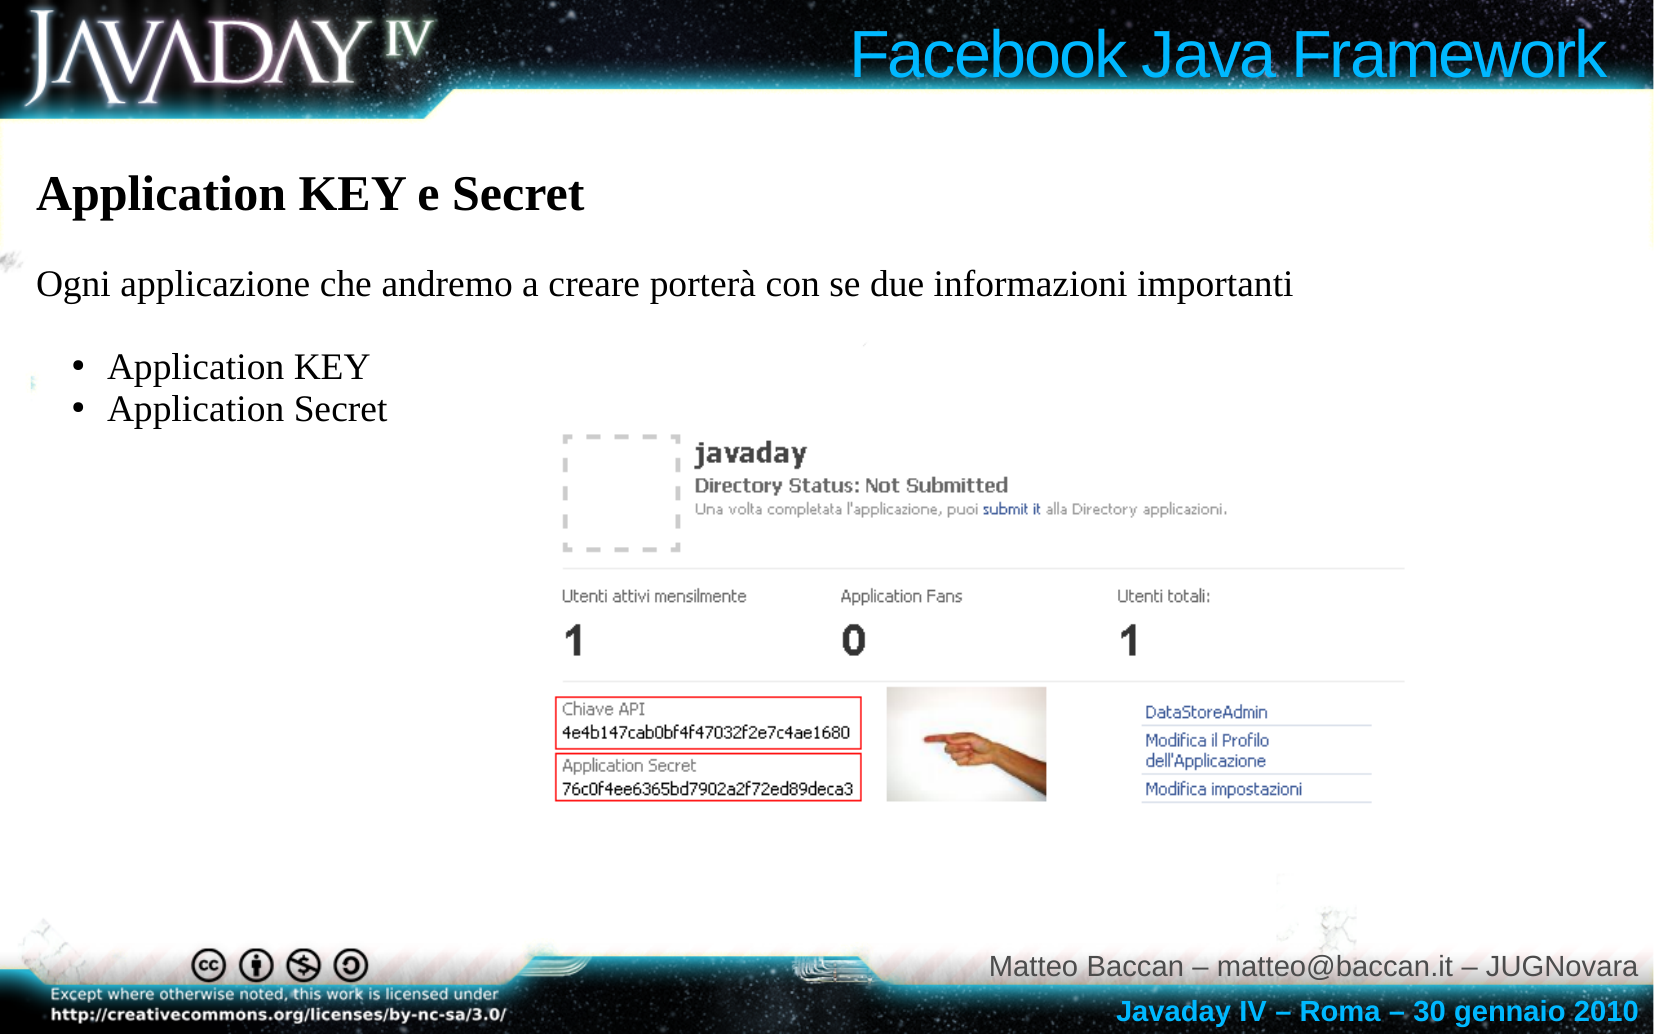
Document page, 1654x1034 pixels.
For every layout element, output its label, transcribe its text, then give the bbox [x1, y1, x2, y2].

picture [0, 0, 1654, 1034]
text_box Application KEY e Secret Ogni applicazione che andremo a creare porterà con se due informazioni importanti Application KEY Application Secret [21, 158, 1610, 443]
title Facebook Java Framework [132, 5, 1609, 103]
